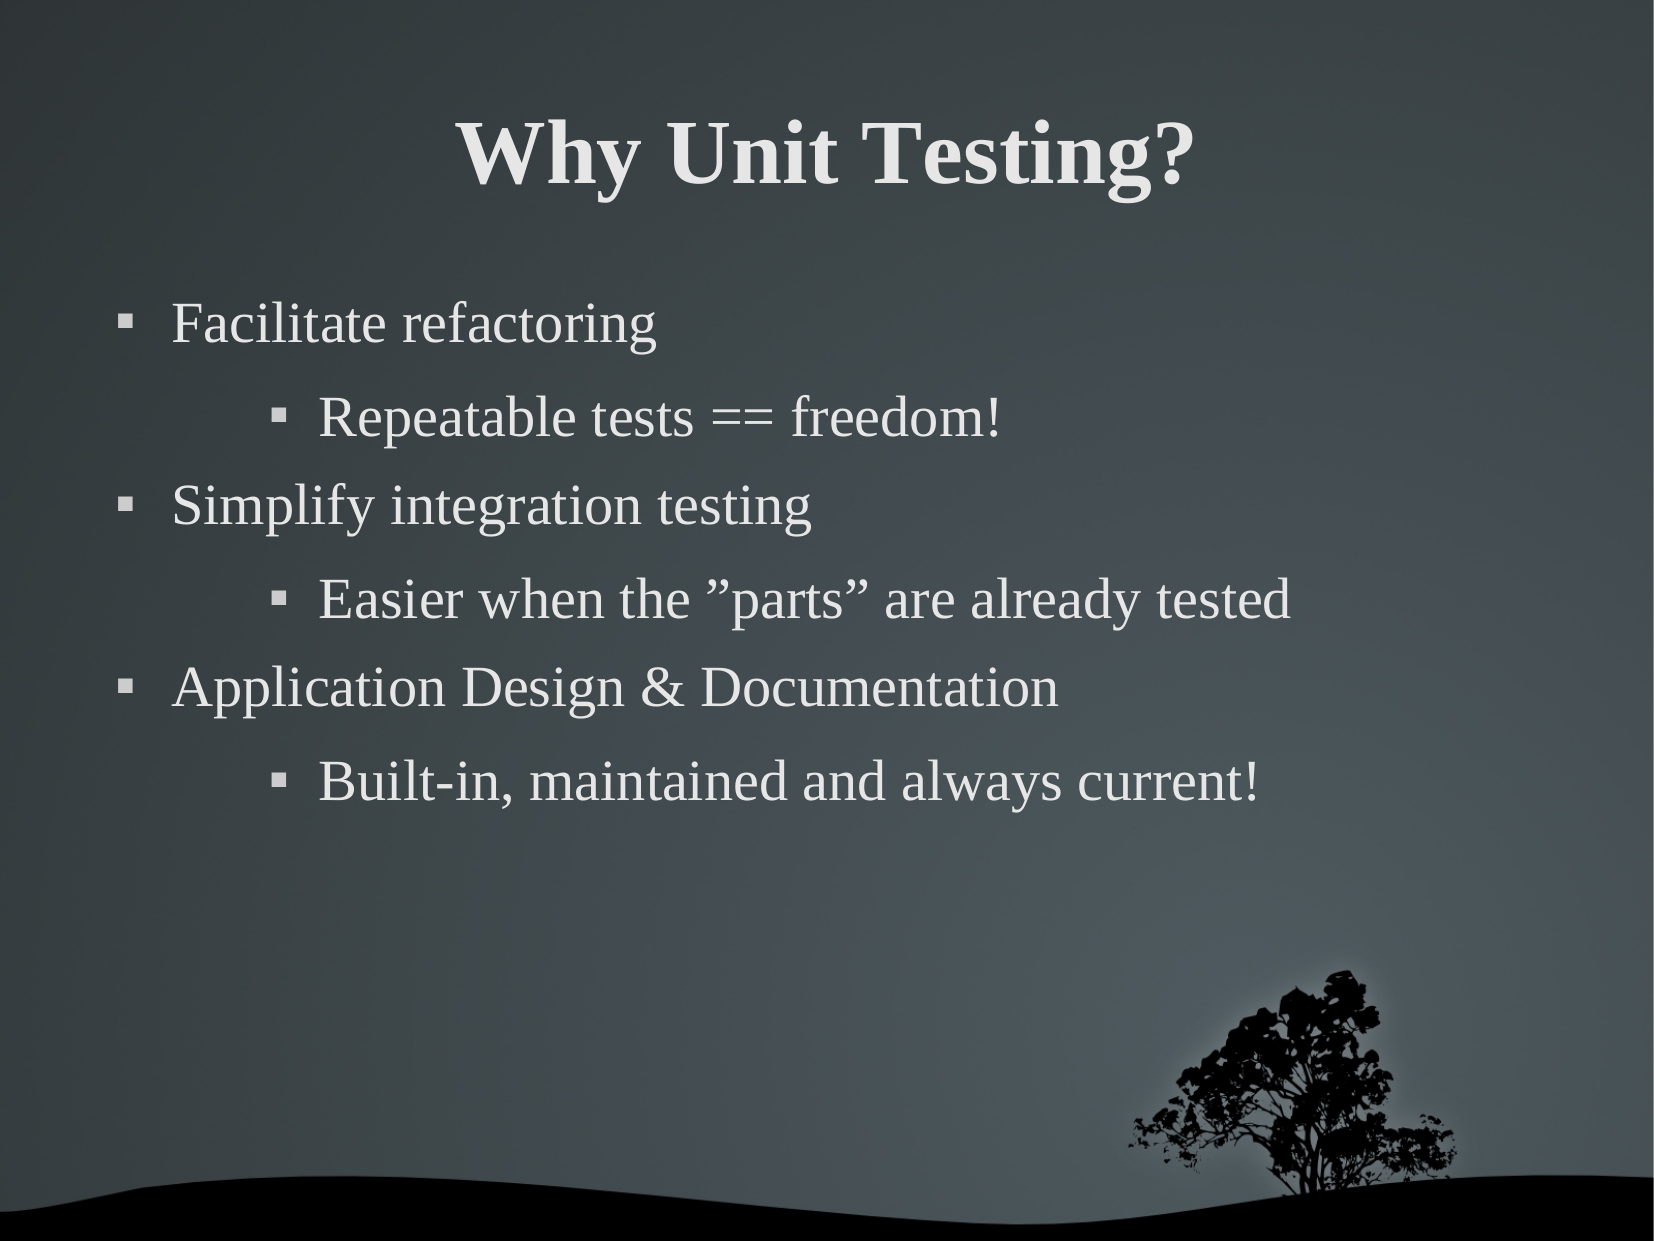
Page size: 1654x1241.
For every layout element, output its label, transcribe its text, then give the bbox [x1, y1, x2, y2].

list Facilitate refactoring Repeatable tests == freedom! Simplify integration testing Easier when the ”parts” are already tested Application Design & Documentation Built-in, maintained and always current! [82, 290, 1571, 1109]
picture [0, 0, 1654, 1241]
title Why Unit Testing? [82, 49, 1571, 257]
